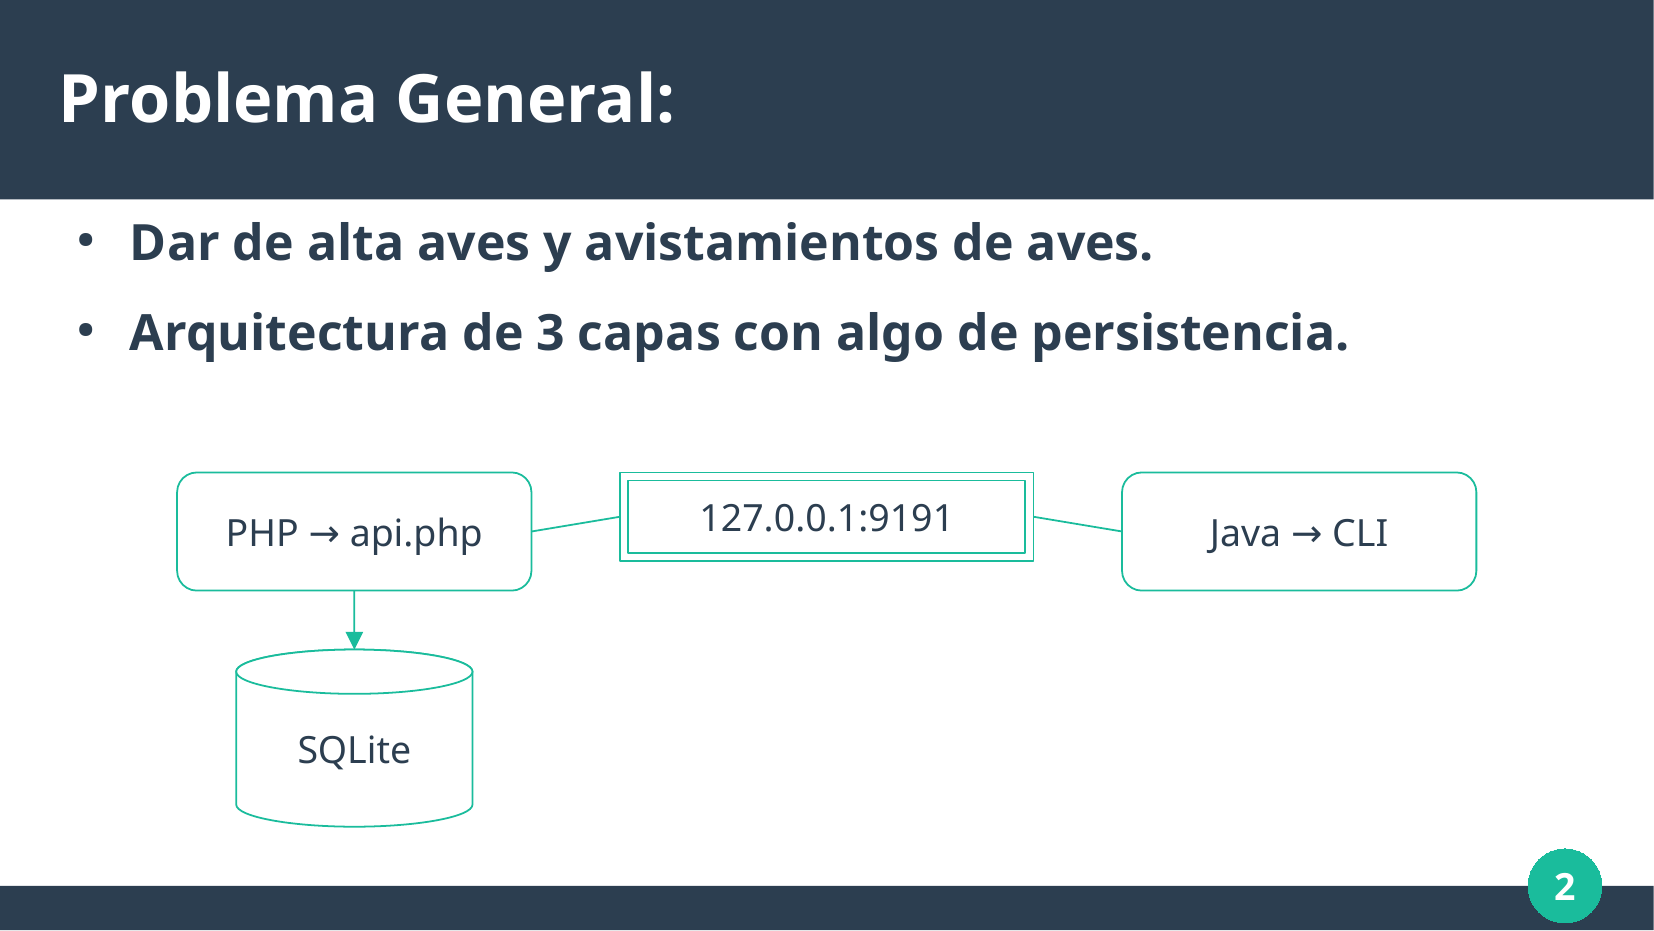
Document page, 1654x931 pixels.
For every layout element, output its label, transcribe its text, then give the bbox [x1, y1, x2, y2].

title Problema General: [59, 37, 1595, 156]
text_box Java → CLI [1122, 472, 1477, 591]
text_box PHP → api.php [177, 472, 532, 591]
text_box 127.0.0.1:9191 [620, 472, 1034, 562]
list Dar de alta aves y avistamientos de aves. Arquitectura de 3 capas con algo de persistencia. [629, 481, 1025, 552]
text_box SQLite [236, 674, 473, 827]
list Dar de alta aves y avistamientos de aves. Arquitectura de 3 capas con algo de persistencia. [59, 206, 1595, 827]
